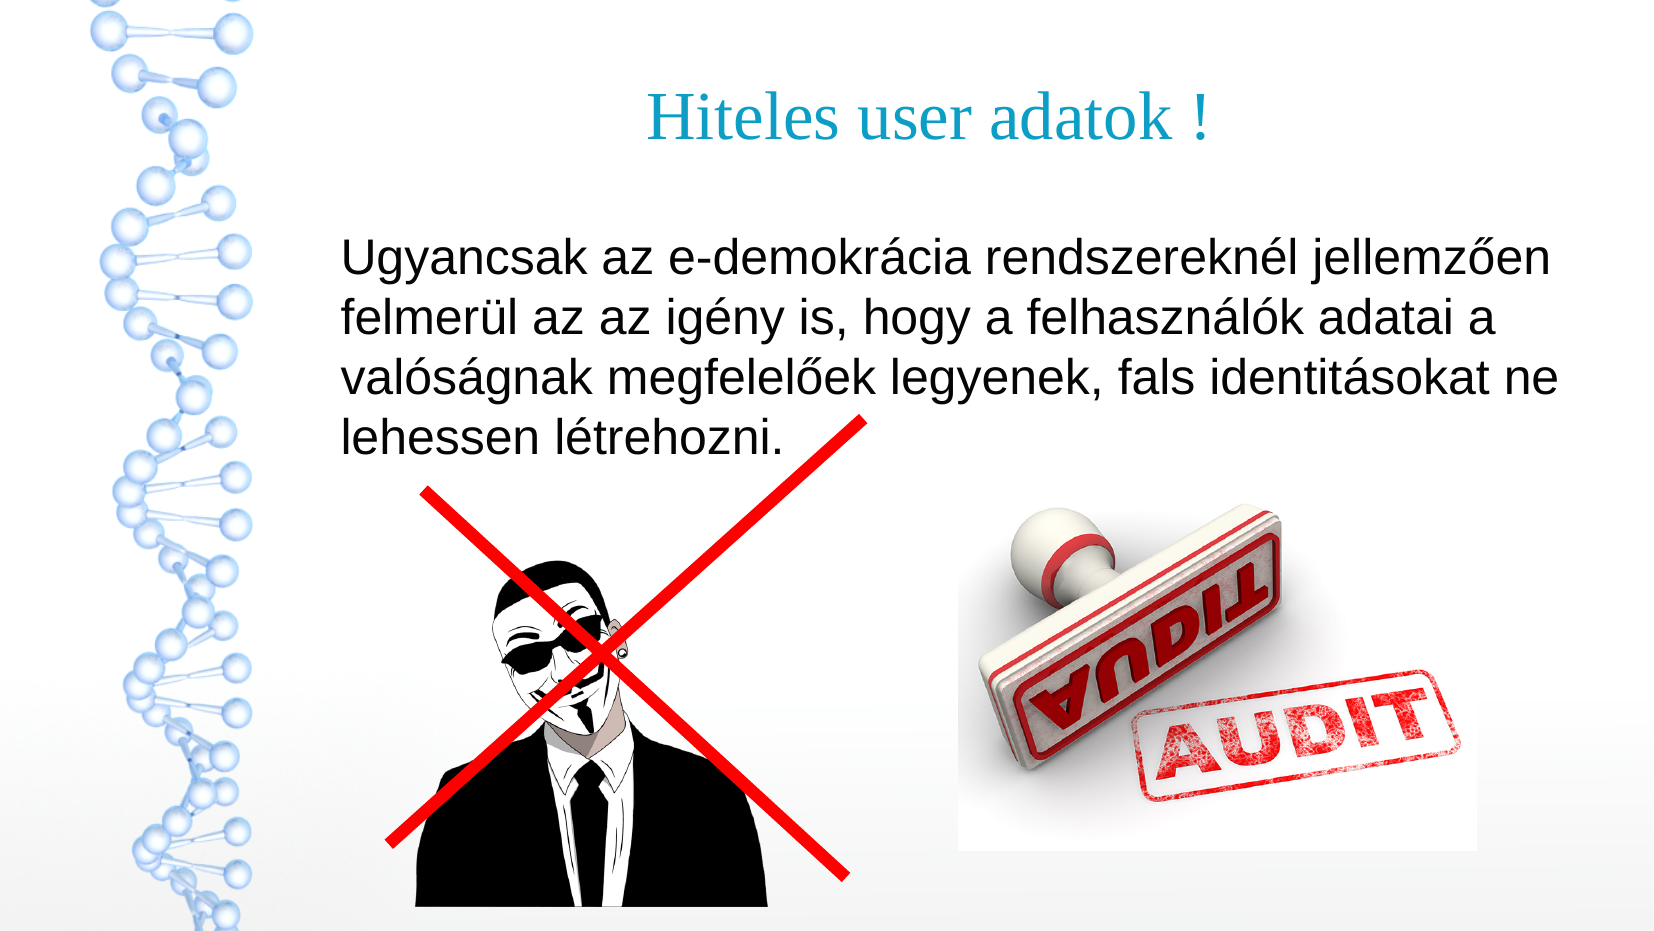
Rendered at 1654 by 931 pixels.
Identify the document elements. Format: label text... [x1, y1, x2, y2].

text_box Ugyancsak az e-demokrácia rendszereknél jellemzően felmerül az az igény is, hogy a felhasználók adatai a valóságnak megfelelőek legyenek, fals identitásokat ne lehessen létrehozni. [265, 224, 1595, 764]
picture [0, 0, 1654, 931]
text_box Hiteles user adatok ! [265, 35, 1595, 189]
